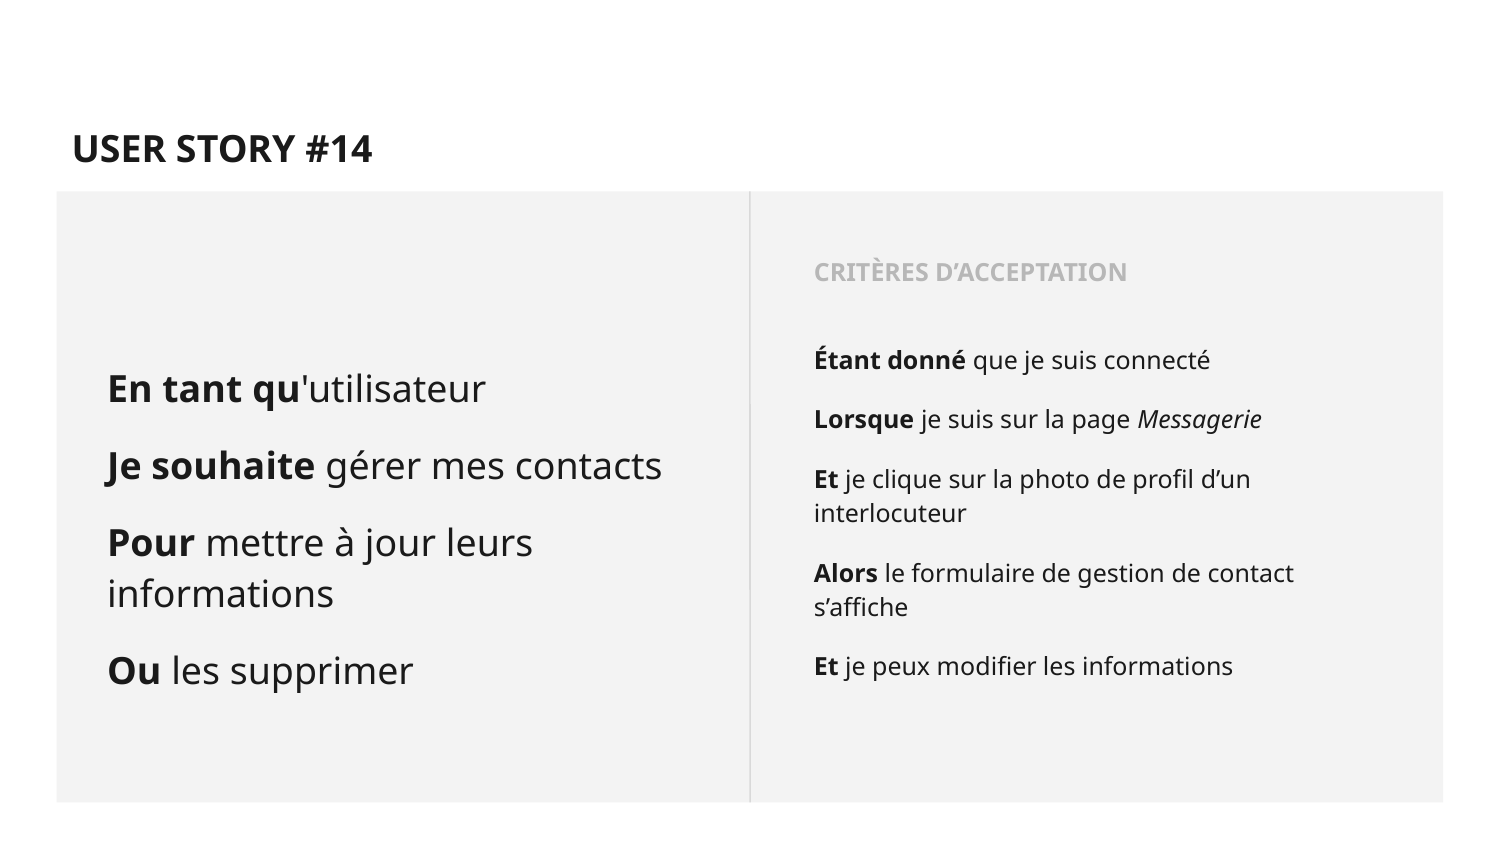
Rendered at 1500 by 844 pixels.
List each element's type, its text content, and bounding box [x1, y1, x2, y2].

text_box [751, 191, 1444, 803]
subtitle En tant qu'utilisateur Je souhaite gérer mes contacts Pour mettre à jour leurs informations Ou les supprimer [92, 343, 743, 651]
text_box [56, 191, 749, 803]
text_box CRITÈRES D’ACCEPTATION [798, 241, 1292, 302]
title USER STORY #14 [56, 110, 465, 192]
list Étant donné que je suis connecté Lorsque je suis sur la page Messagerie Et je clique sur la photo de profil d’un interlocuteur Alors le formulaire de gestion de contact s’affiche Et je peux modifier les informations [798, 324, 1397, 756]
